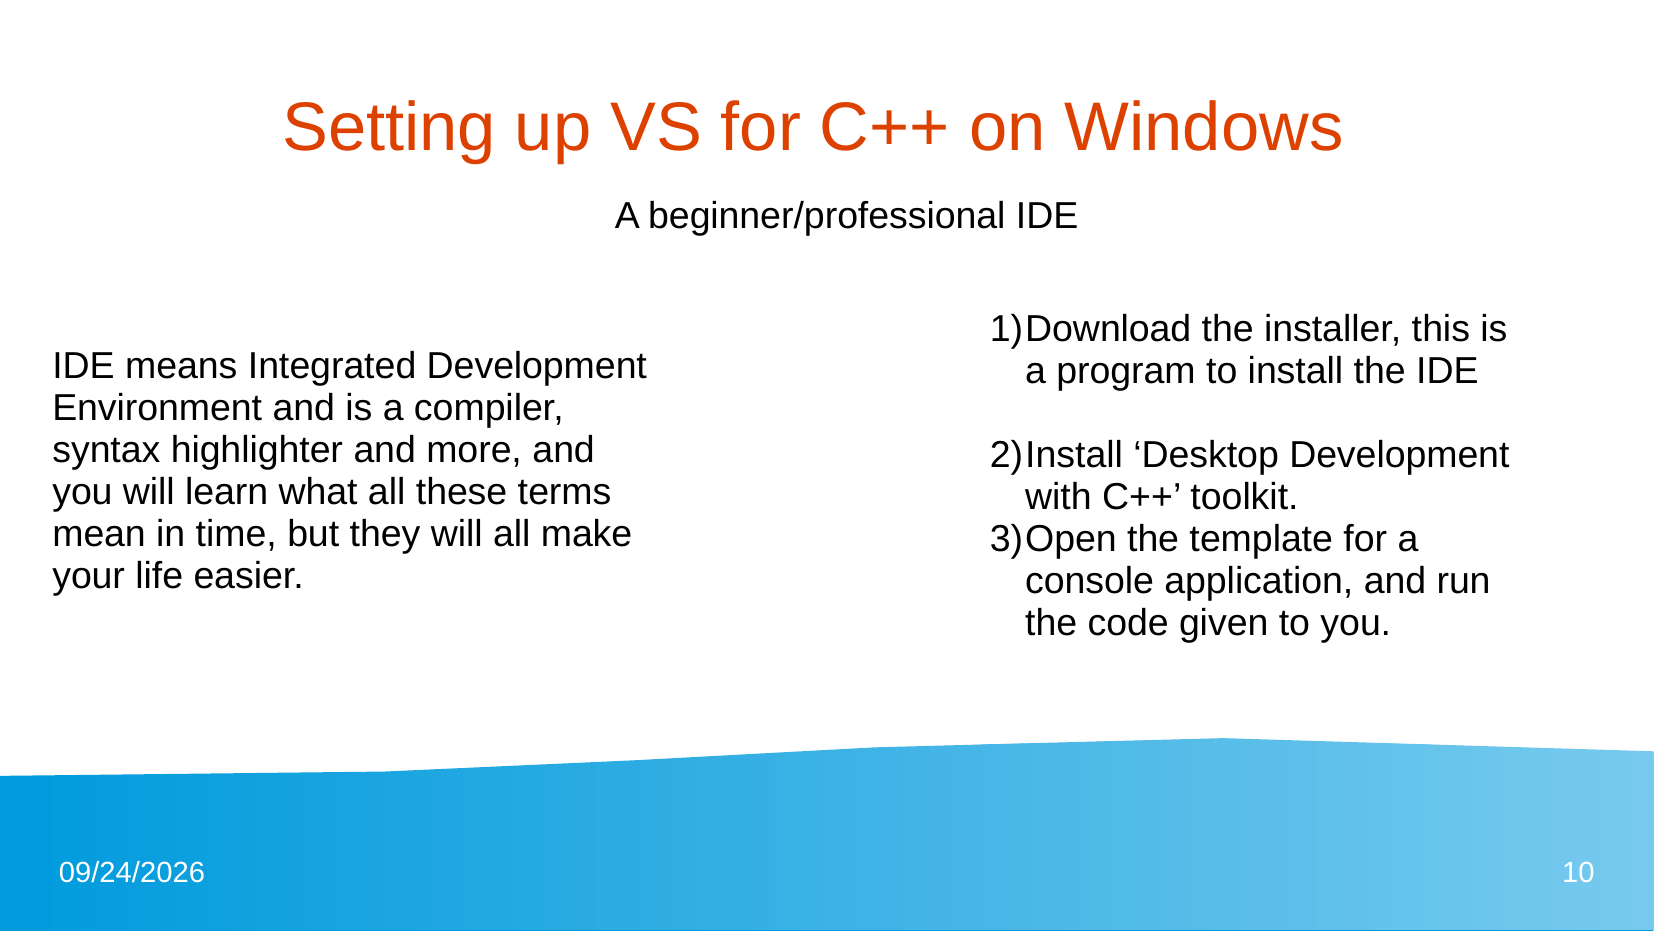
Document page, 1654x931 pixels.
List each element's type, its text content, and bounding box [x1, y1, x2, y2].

title Setting up VS for C++ on Windows [75, 37, 1552, 215]
text_box A beginner/professional IDE [300, 187, 1276, 245]
text_box IDE means Integrated Development Environment and is a compiler, syntax highlighter and more, and you will learn what all these terms mean in time, but they will all make your life easier. [37, 337, 676, 605]
text_box Download the installer, this is a program to install the IDE Install ‘Desktop Development with C++’ toolkit. Open the template for a console application, and run the code given to you. [975, 300, 1538, 651]
